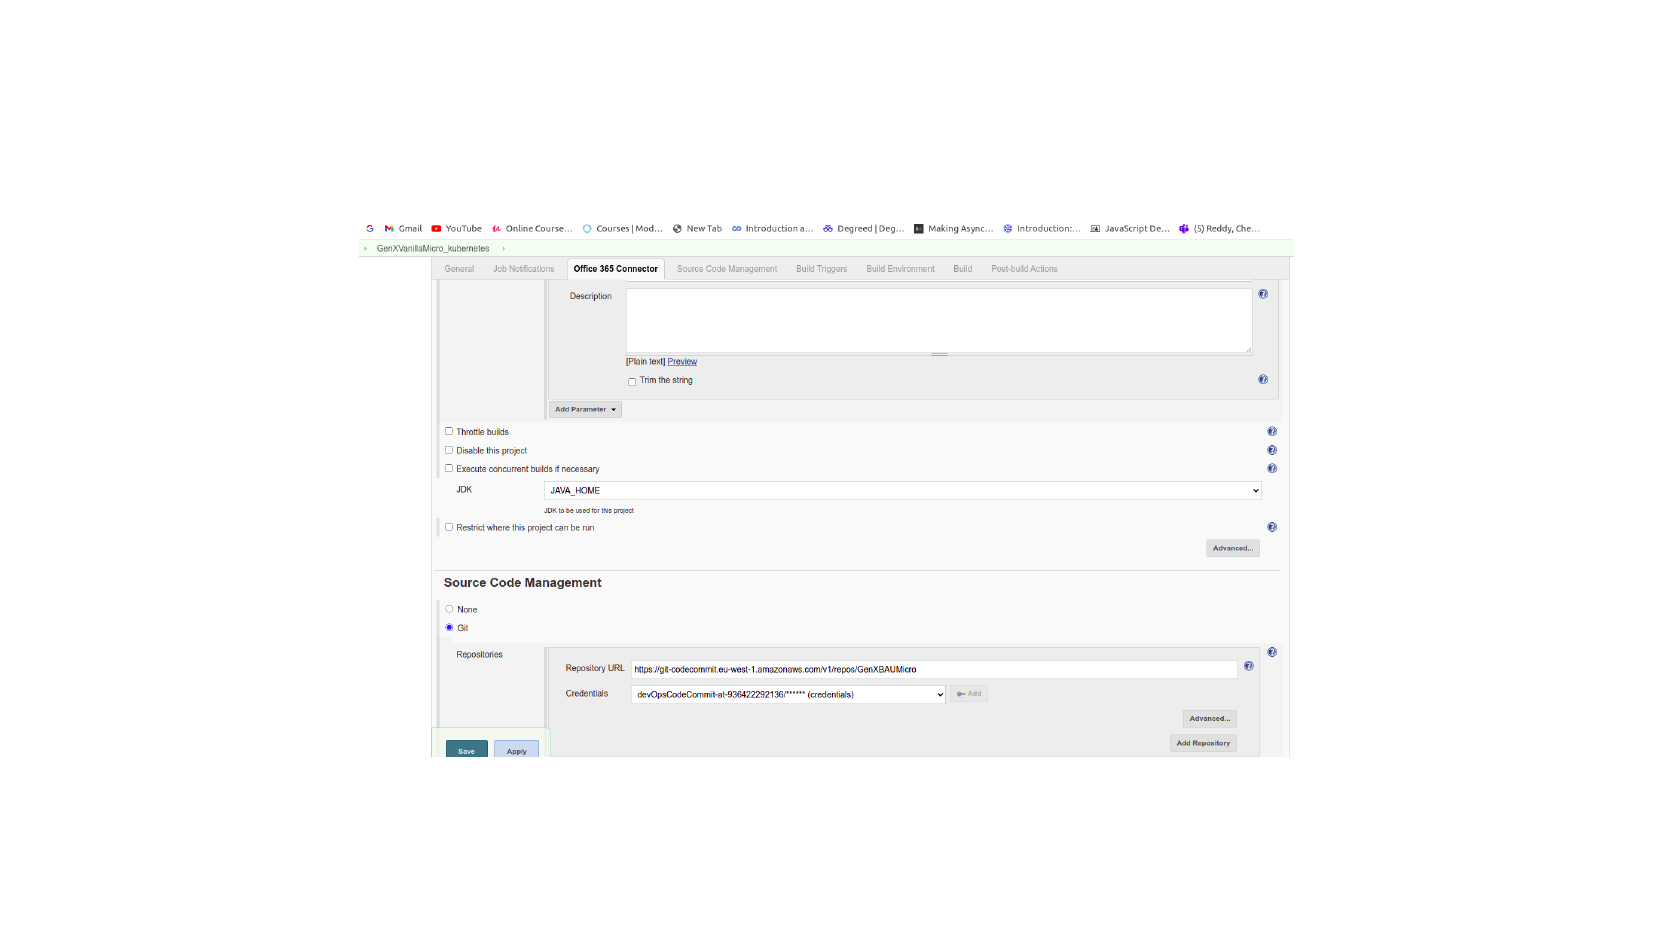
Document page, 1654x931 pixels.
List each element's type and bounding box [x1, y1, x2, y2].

picture [359, 217, 1294, 758]
